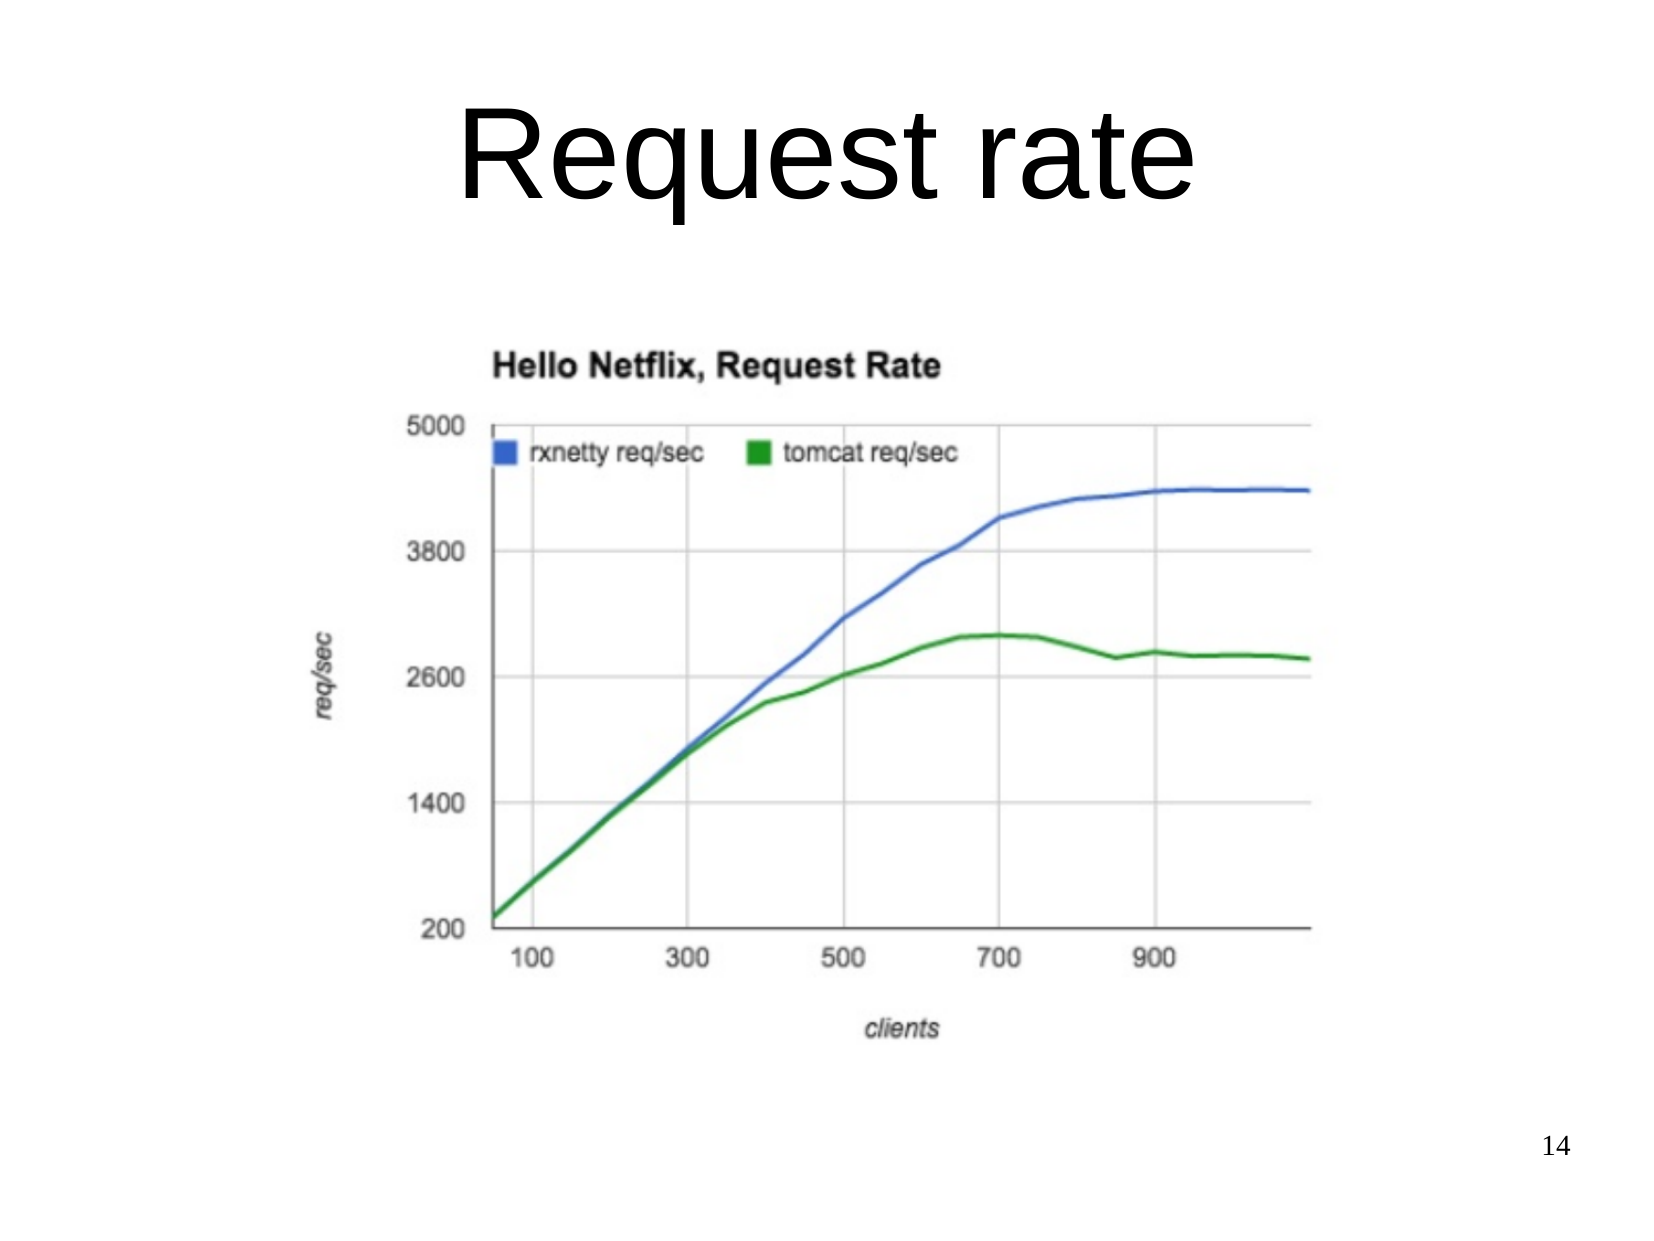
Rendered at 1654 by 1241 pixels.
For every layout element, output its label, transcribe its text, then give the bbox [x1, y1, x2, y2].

picture [303, 308, 1351, 1066]
title Request rate [82, 49, 1571, 257]
